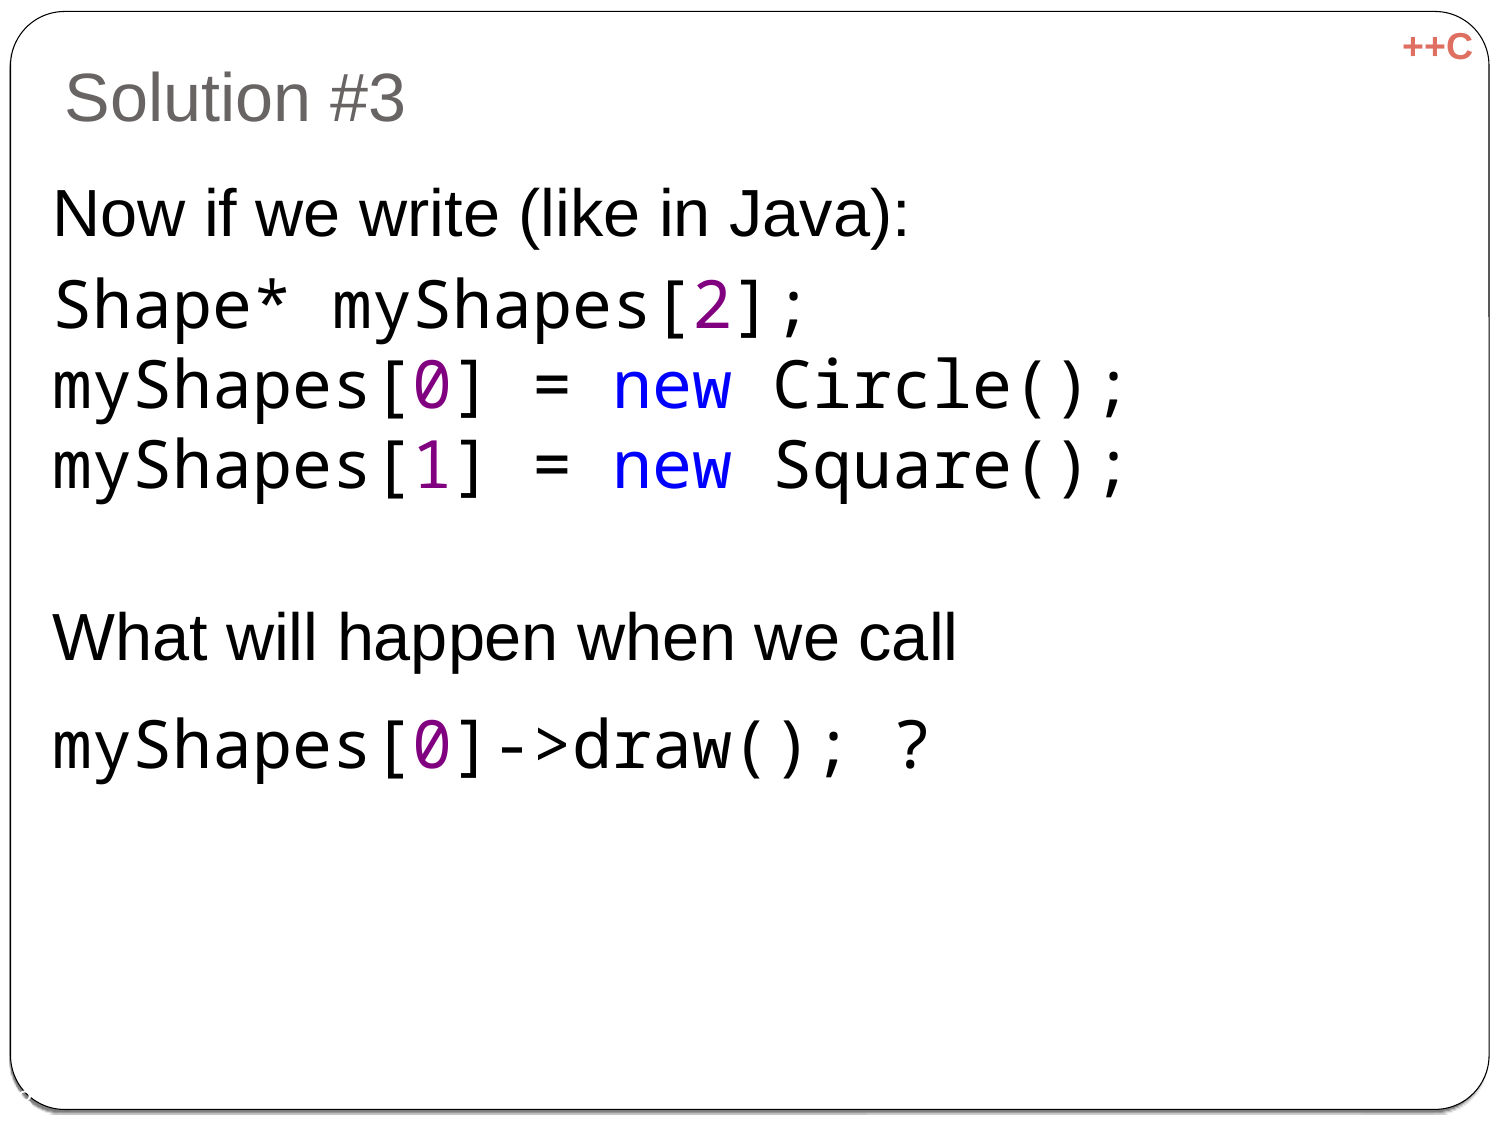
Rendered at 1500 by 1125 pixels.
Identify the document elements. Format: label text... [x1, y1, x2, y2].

slide_number <number> [0, 1074, 50, 1125]
title Solution #3 [50, 45, 1450, 150]
list Now if we write (like in Java): Shape* myShapes[2]; myShapes[0] = new Circle(); myShapes[1] = new Square(); What will happen when we call myShapes[0]->draw(); ? [37, 162, 1463, 1088]
